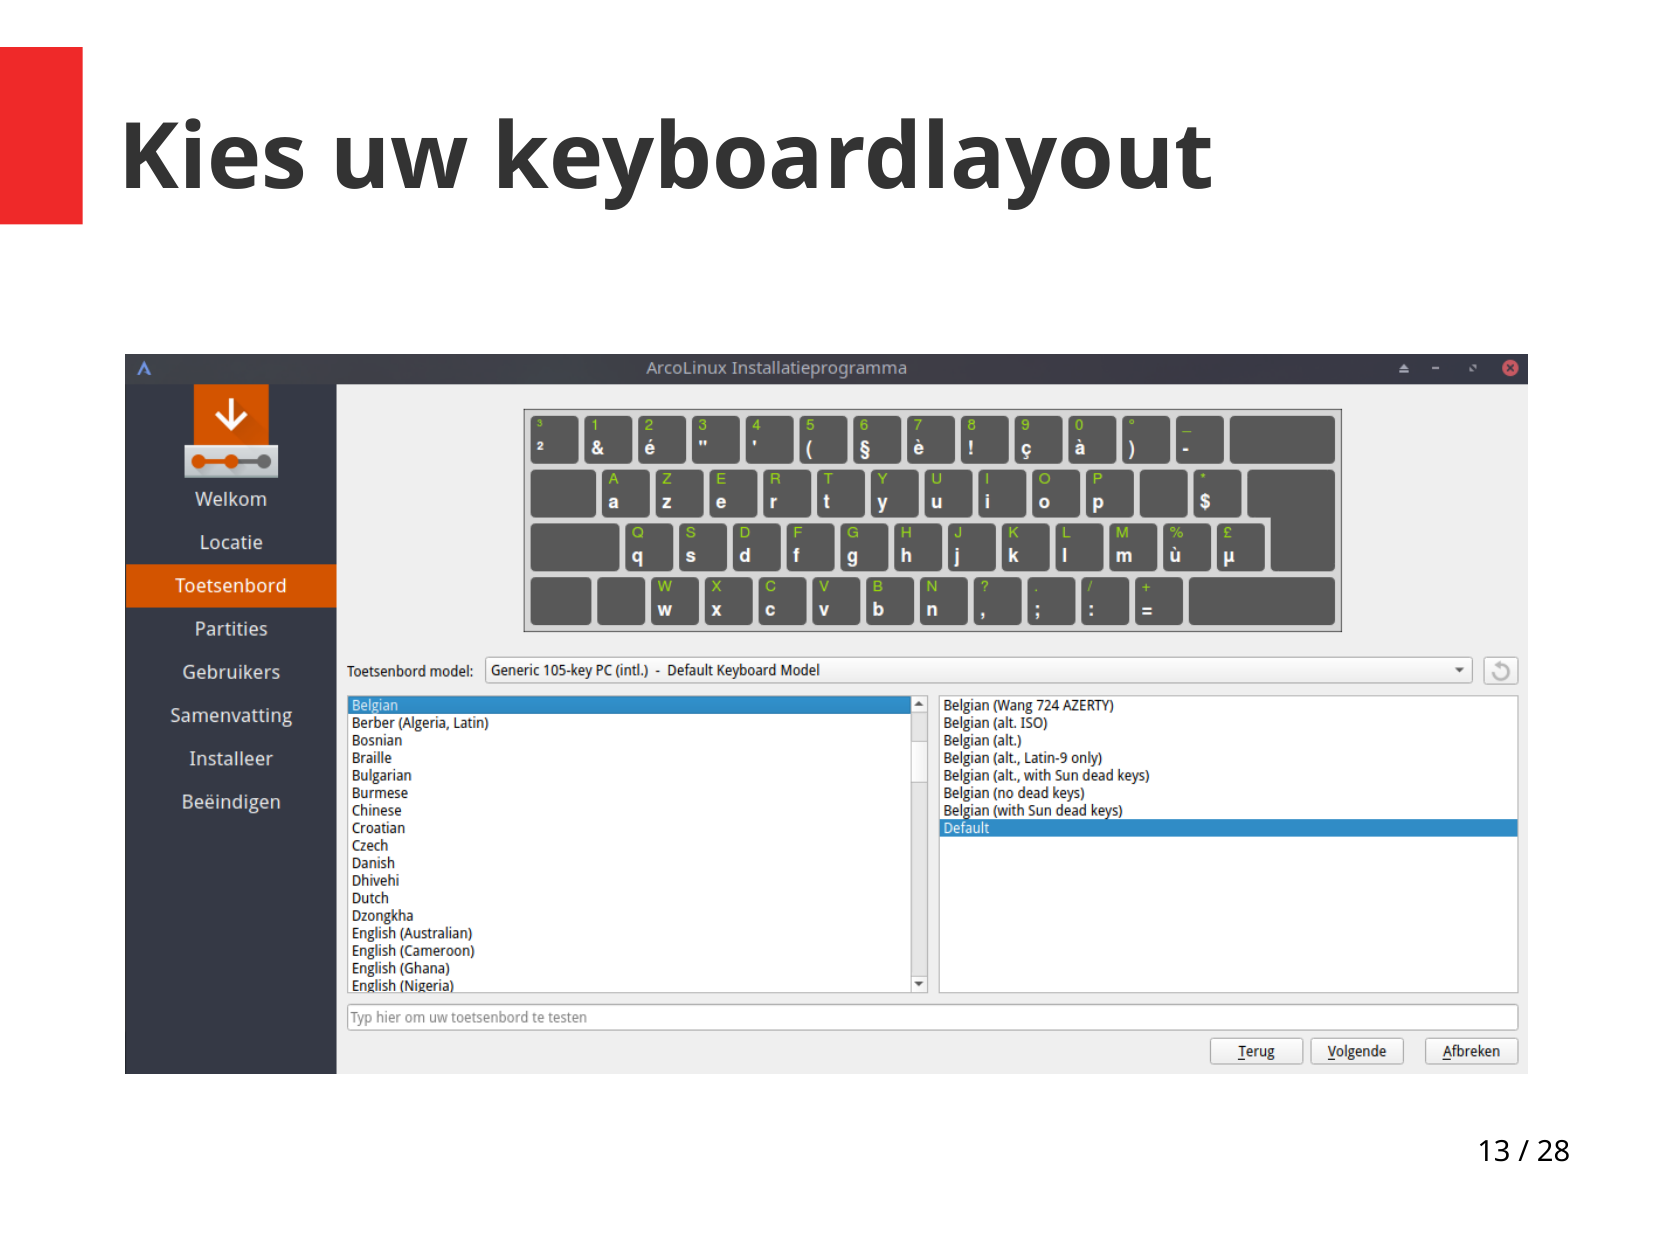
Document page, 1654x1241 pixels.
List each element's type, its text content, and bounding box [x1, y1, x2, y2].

title Kies uw keyboardlayout [118, 49, 1571, 257]
picture [125, 354, 1528, 1074]
